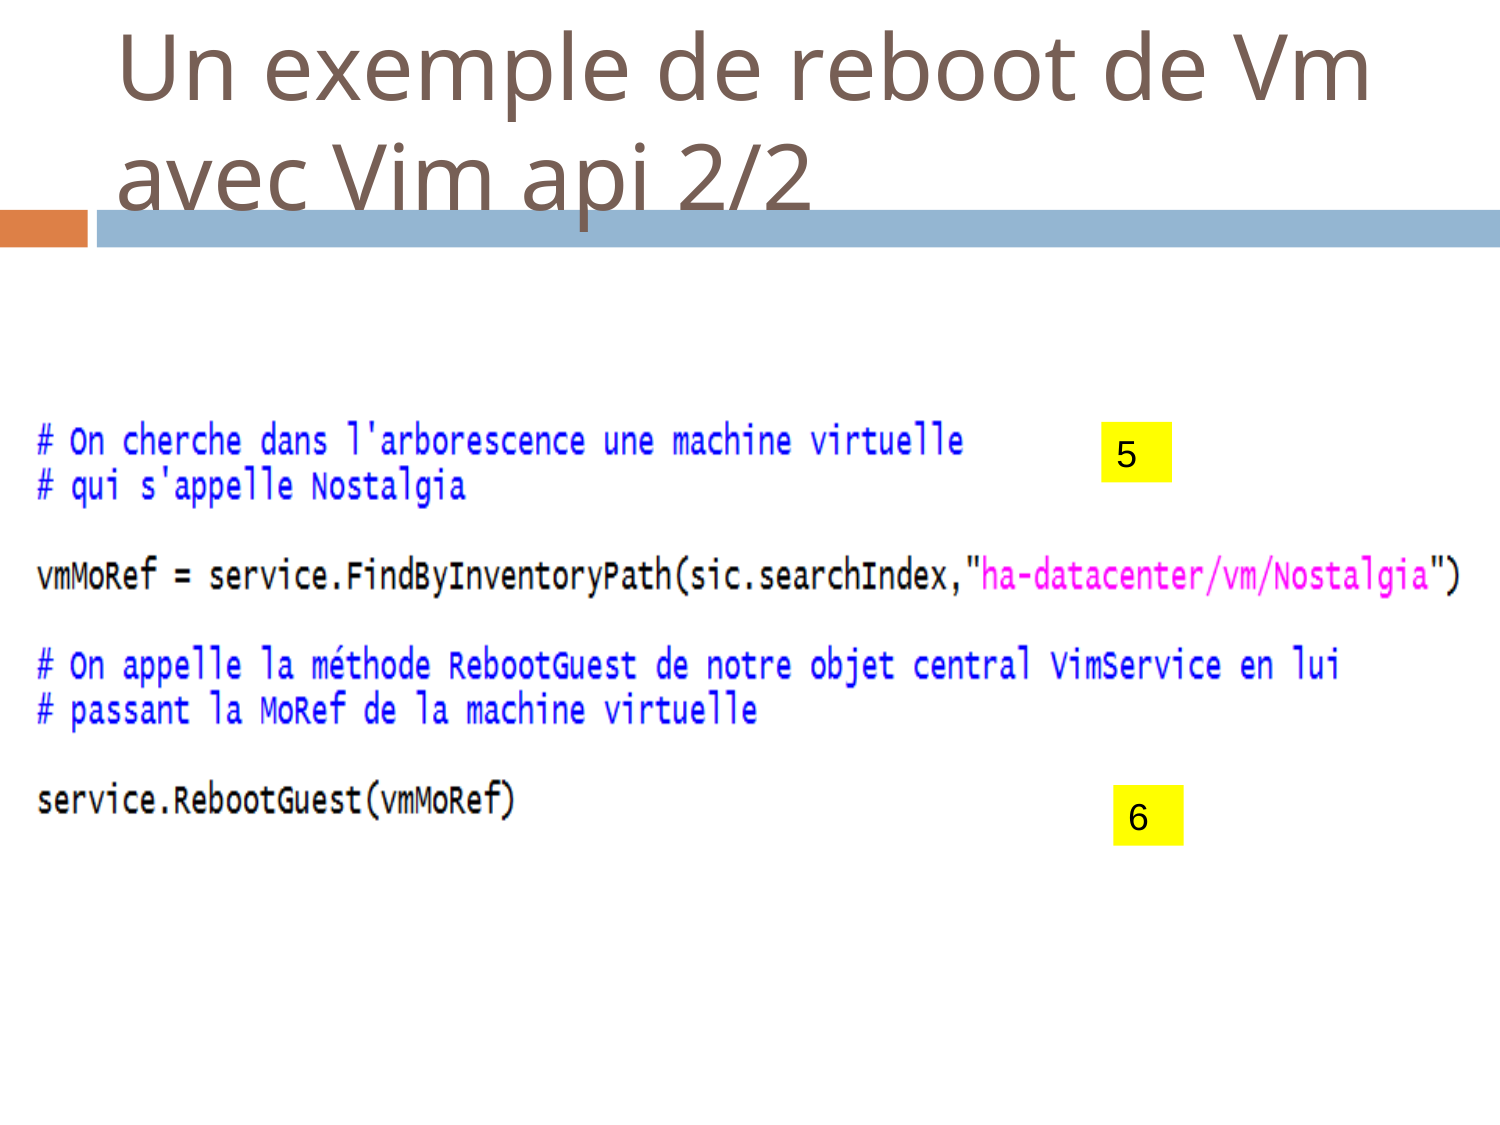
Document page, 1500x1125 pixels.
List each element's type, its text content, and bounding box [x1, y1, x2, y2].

text_box 5 [1101, 421, 1172, 483]
text_box 6 [1113, 785, 1184, 846]
title Un exemple de reboot de Vm avec Vim api 2/2 [100, 1, 1438, 237]
picture [32, 417, 1468, 833]
